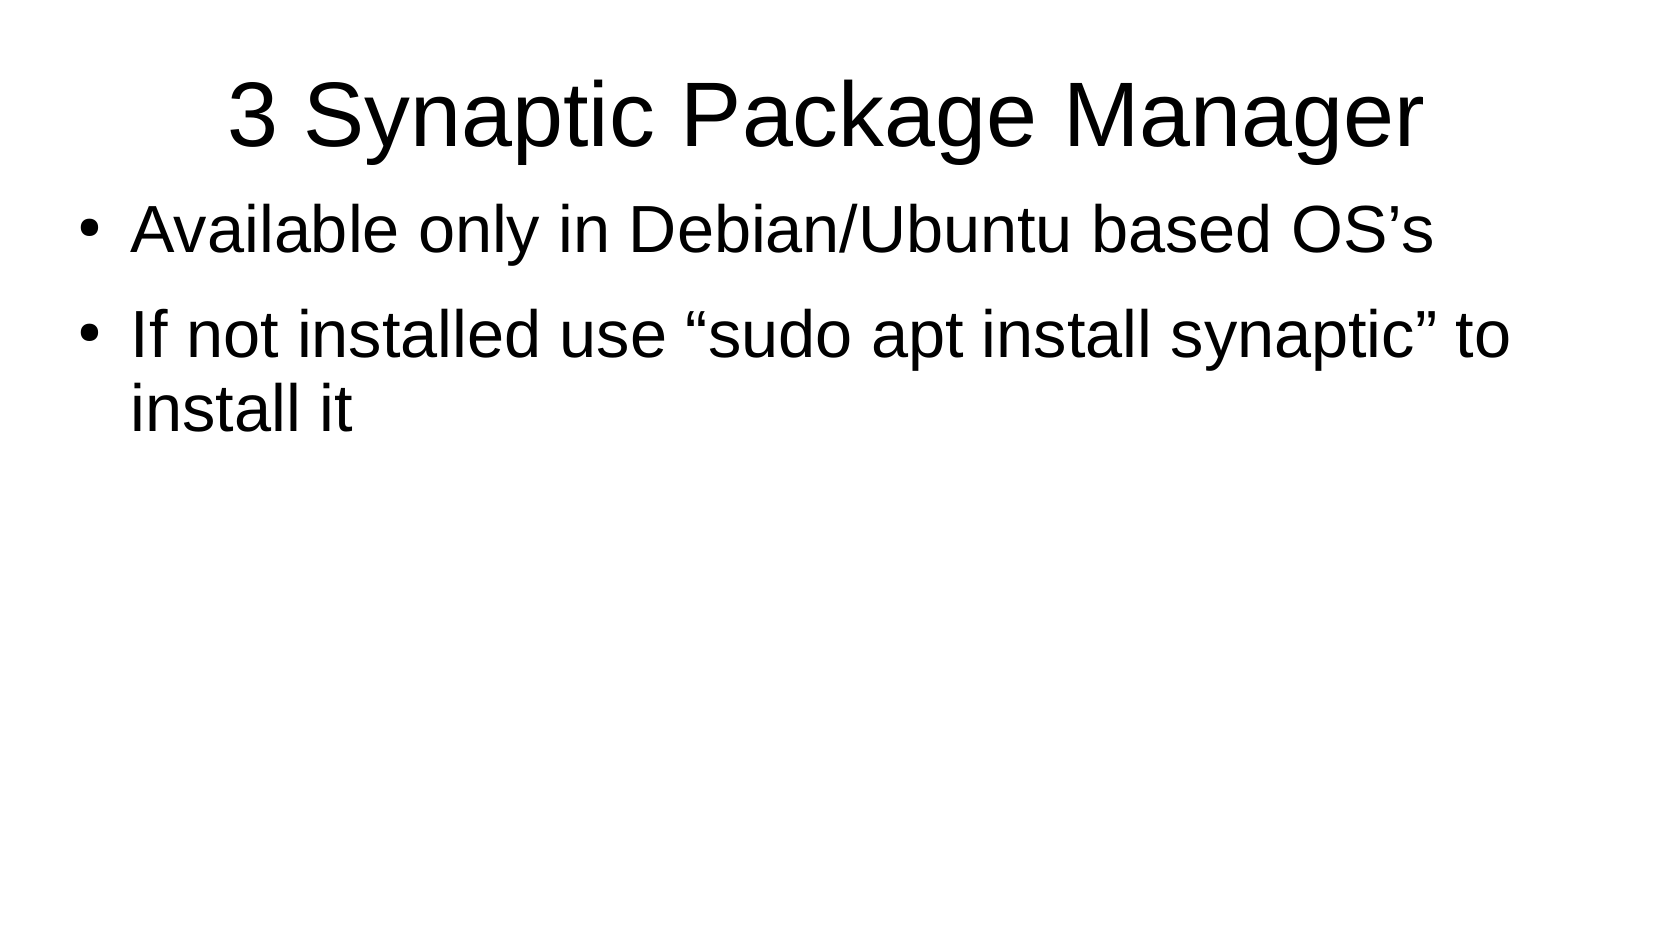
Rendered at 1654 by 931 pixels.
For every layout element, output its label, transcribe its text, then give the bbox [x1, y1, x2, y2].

title 3 Synaptic Package Manager [82, 37, 1571, 193]
list Available only in Debian/Ubuntu based OS’s If not installed use “sudo apt install synaptic” to install it [60, 192, 1549, 732]
